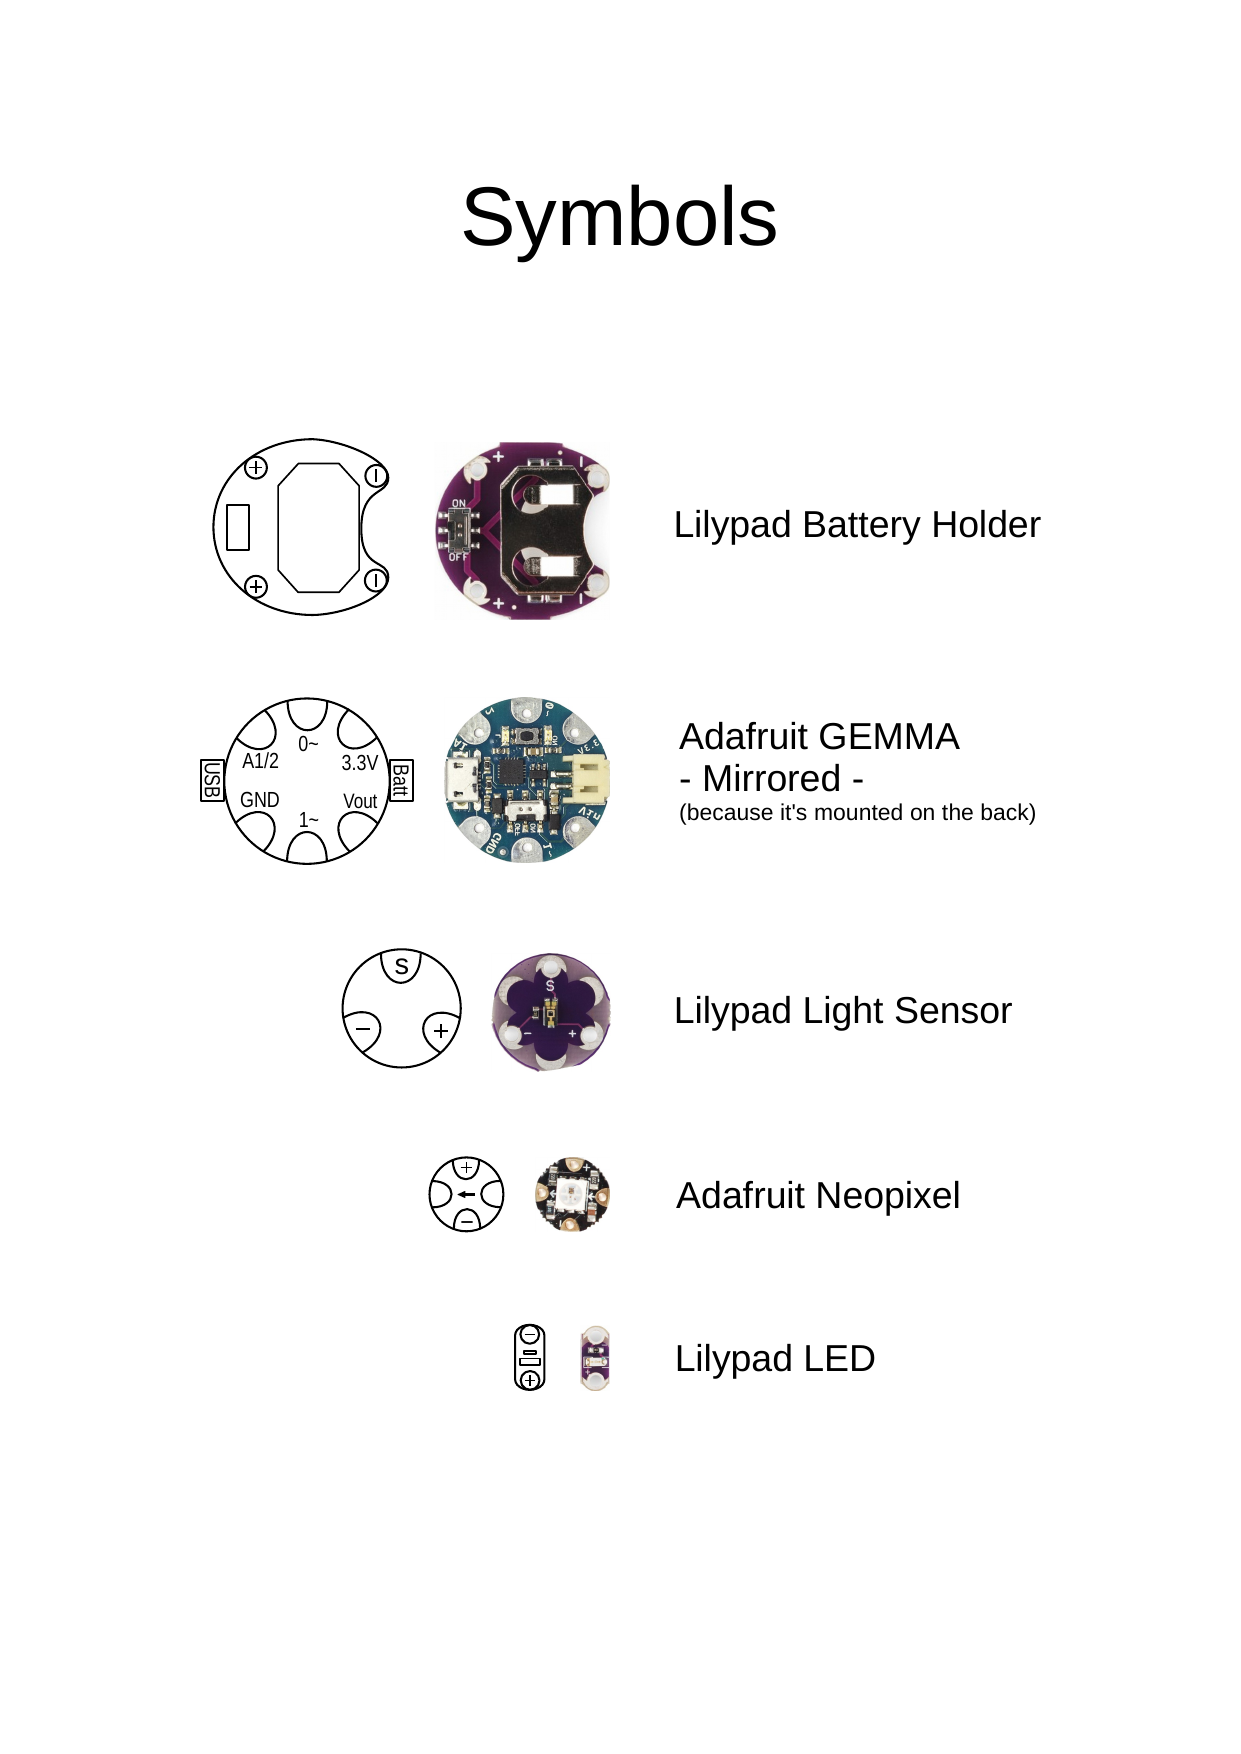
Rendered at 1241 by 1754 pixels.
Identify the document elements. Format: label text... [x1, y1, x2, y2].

text_box Lilypad LED [660, 1330, 1046, 1388]
text_box A1/2 [241, 749, 281, 773]
text_box s [390, 951, 414, 977]
text_box Vout [342, 791, 379, 810]
text_box 0~ [299, 733, 323, 755]
text_box Adafruit Neopixel [661, 1167, 1014, 1225]
text_box 0~ [300, 737, 306, 750]
text_box Lilypad Light Sensor [659, 981, 1045, 1039]
text_box Lilypad Battery Holder [658, 495, 1095, 553]
picture [434, 442, 610, 620]
text_box 1~ [295, 809, 323, 830]
text_box 3.3V [345, 753, 375, 772]
text_box GND [237, 791, 283, 809]
picture [444, 697, 610, 863]
picture [491, 953, 611, 1072]
text_box USB [200, 759, 225, 802]
title Symbols [62, 69, 1179, 363]
picture [580, 1325, 610, 1391]
picture [535, 1157, 610, 1232]
text_box Adafruit GEMMA - Mirrored - (because it's mounted on the back) [664, 708, 1085, 833]
text_box Batt [389, 759, 413, 802]
